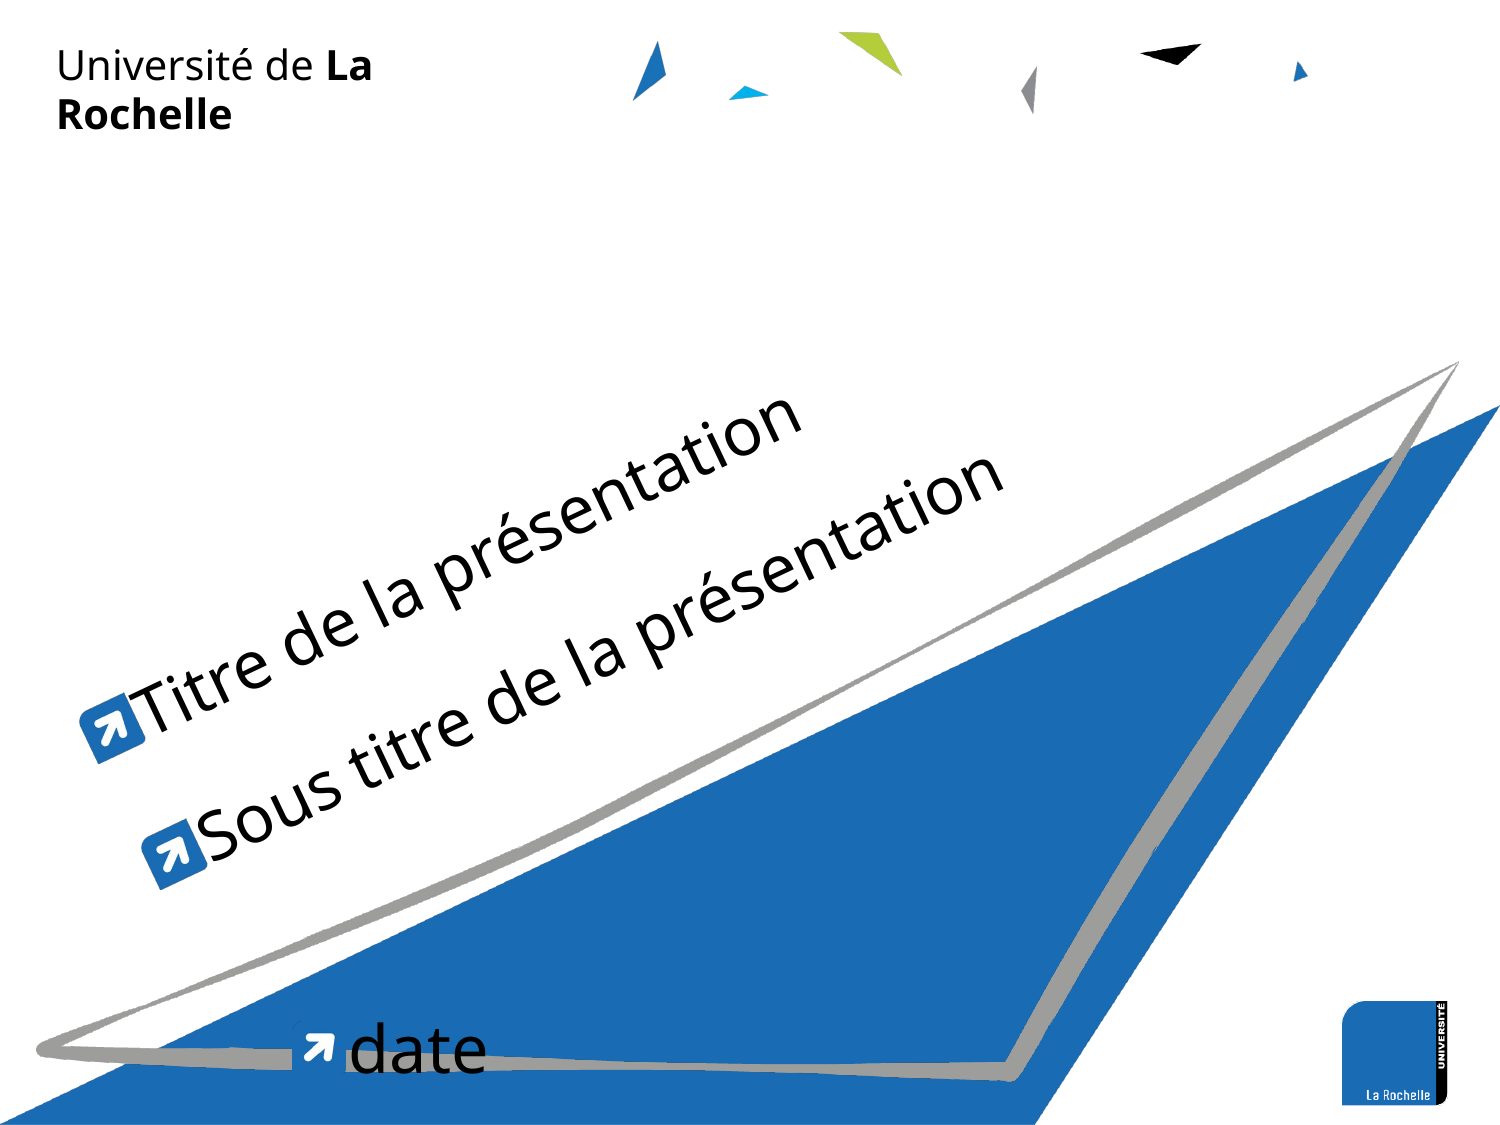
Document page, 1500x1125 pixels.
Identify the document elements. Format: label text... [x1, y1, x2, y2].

picture [834, 26, 909, 75]
picture [1283, 57, 1317, 90]
picture [714, 76, 786, 112]
list Sous titre de la présentation [115, 235, 1425, 957]
list Titre de la présentation [53, 109, 1361, 846]
picture [1021, 66, 1116, 114]
list date [277, 999, 1001, 1047]
picture [614, 29, 690, 118]
picture [1139, 28, 1211, 65]
picture [0, 361, 1500, 1125]
